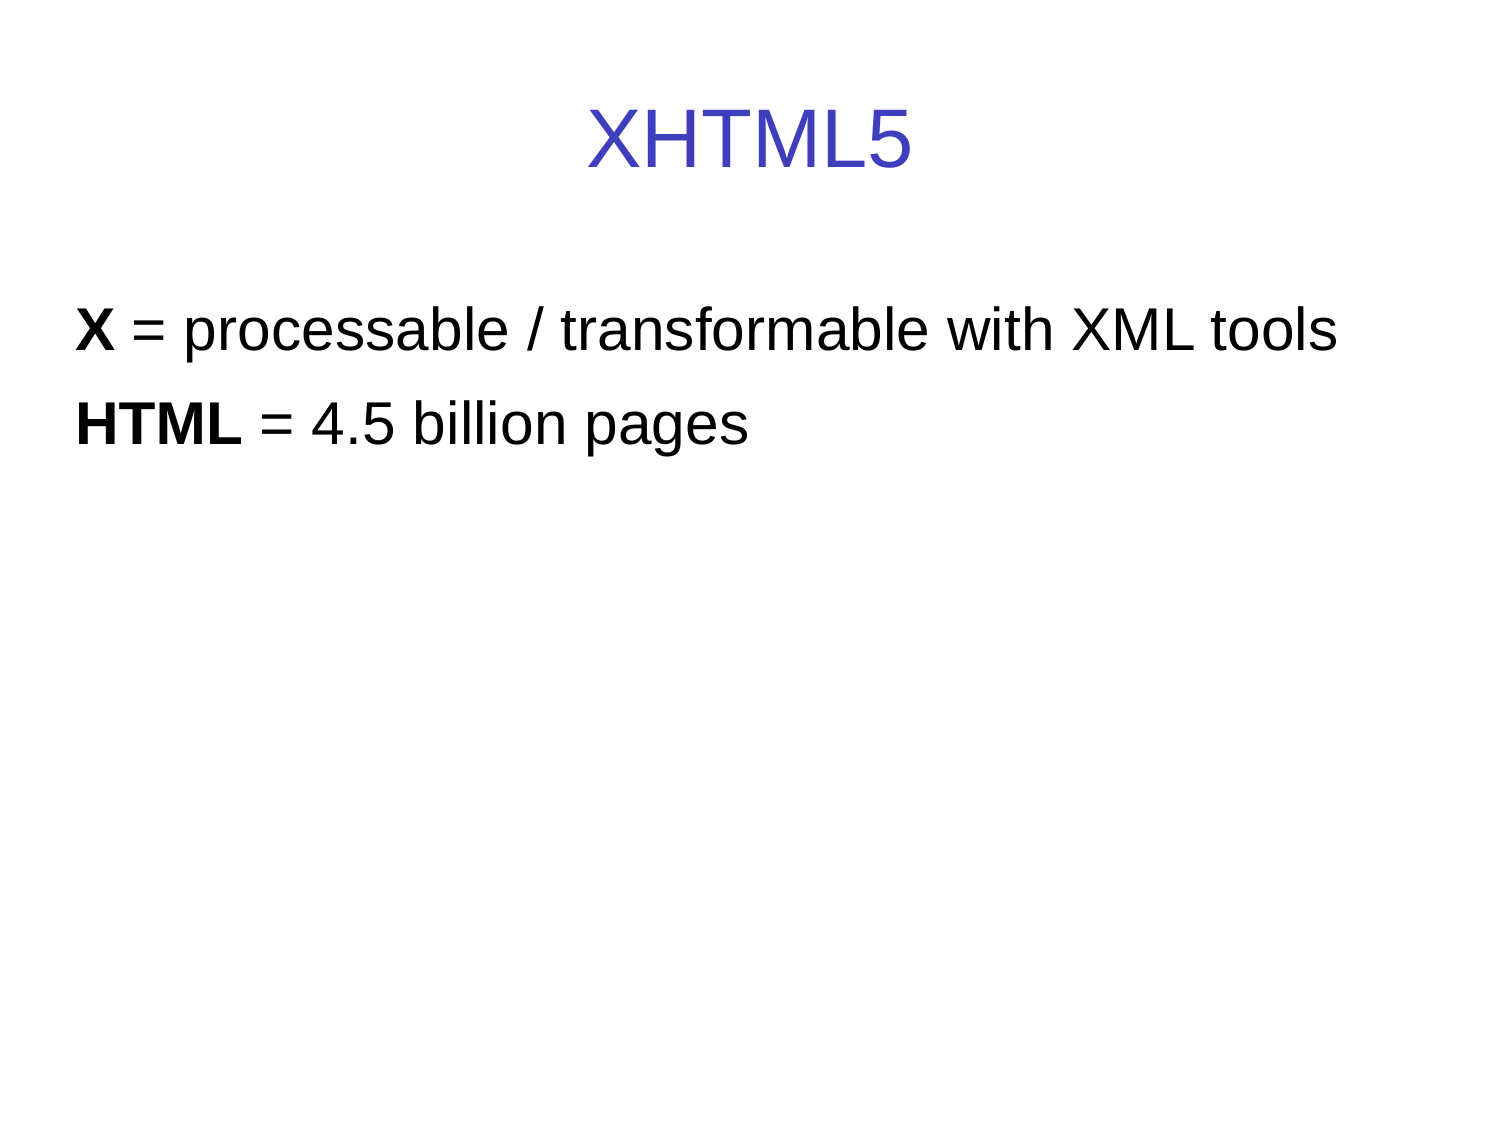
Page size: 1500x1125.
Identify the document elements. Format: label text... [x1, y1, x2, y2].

list X = processable / transformable with XML tools HTML = 4.5 billion pages [75, 295, 1425, 1063]
title XHTML5 [75, 44, 1425, 233]
